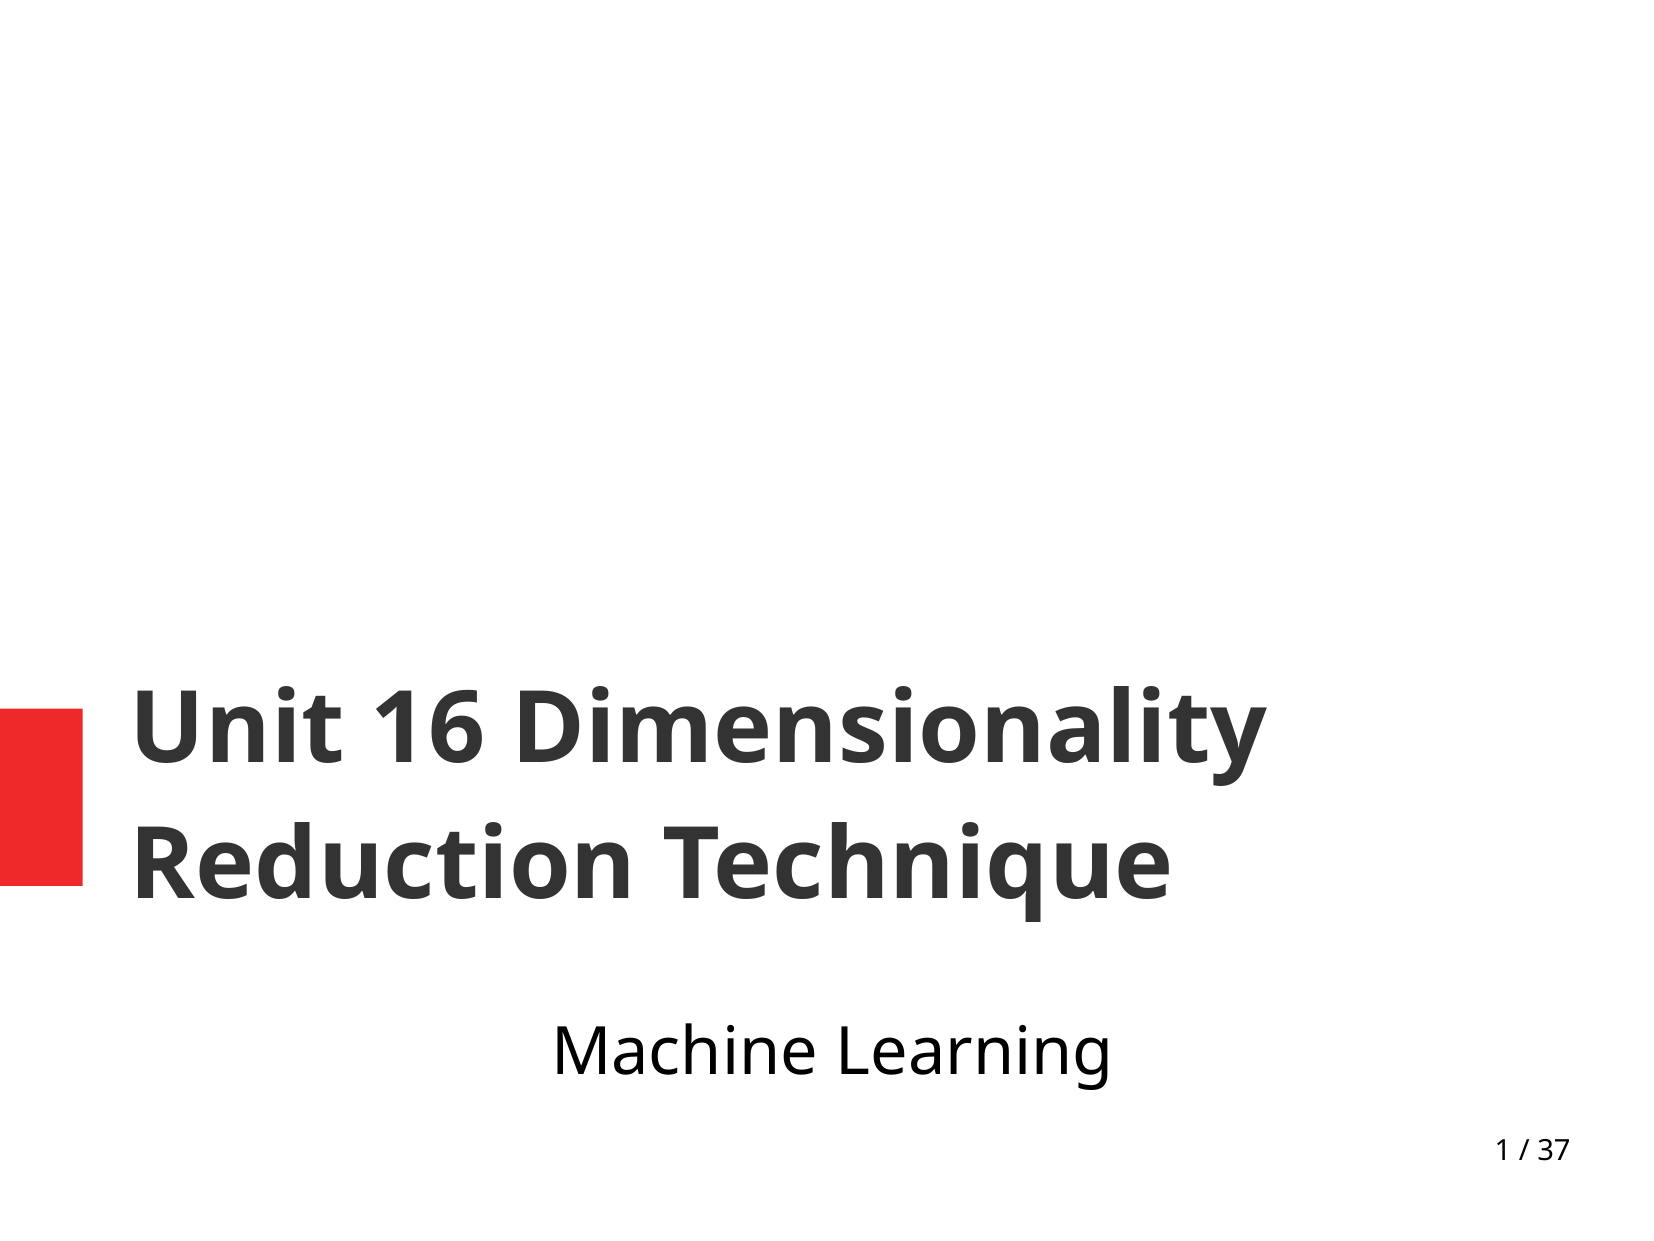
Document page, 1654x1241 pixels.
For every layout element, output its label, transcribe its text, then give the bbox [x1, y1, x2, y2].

subtitle Machine Learning [129, 968, 1536, 1130]
title Unit 16 Dimensionality Reduction Technique [129, 655, 1536, 928]
